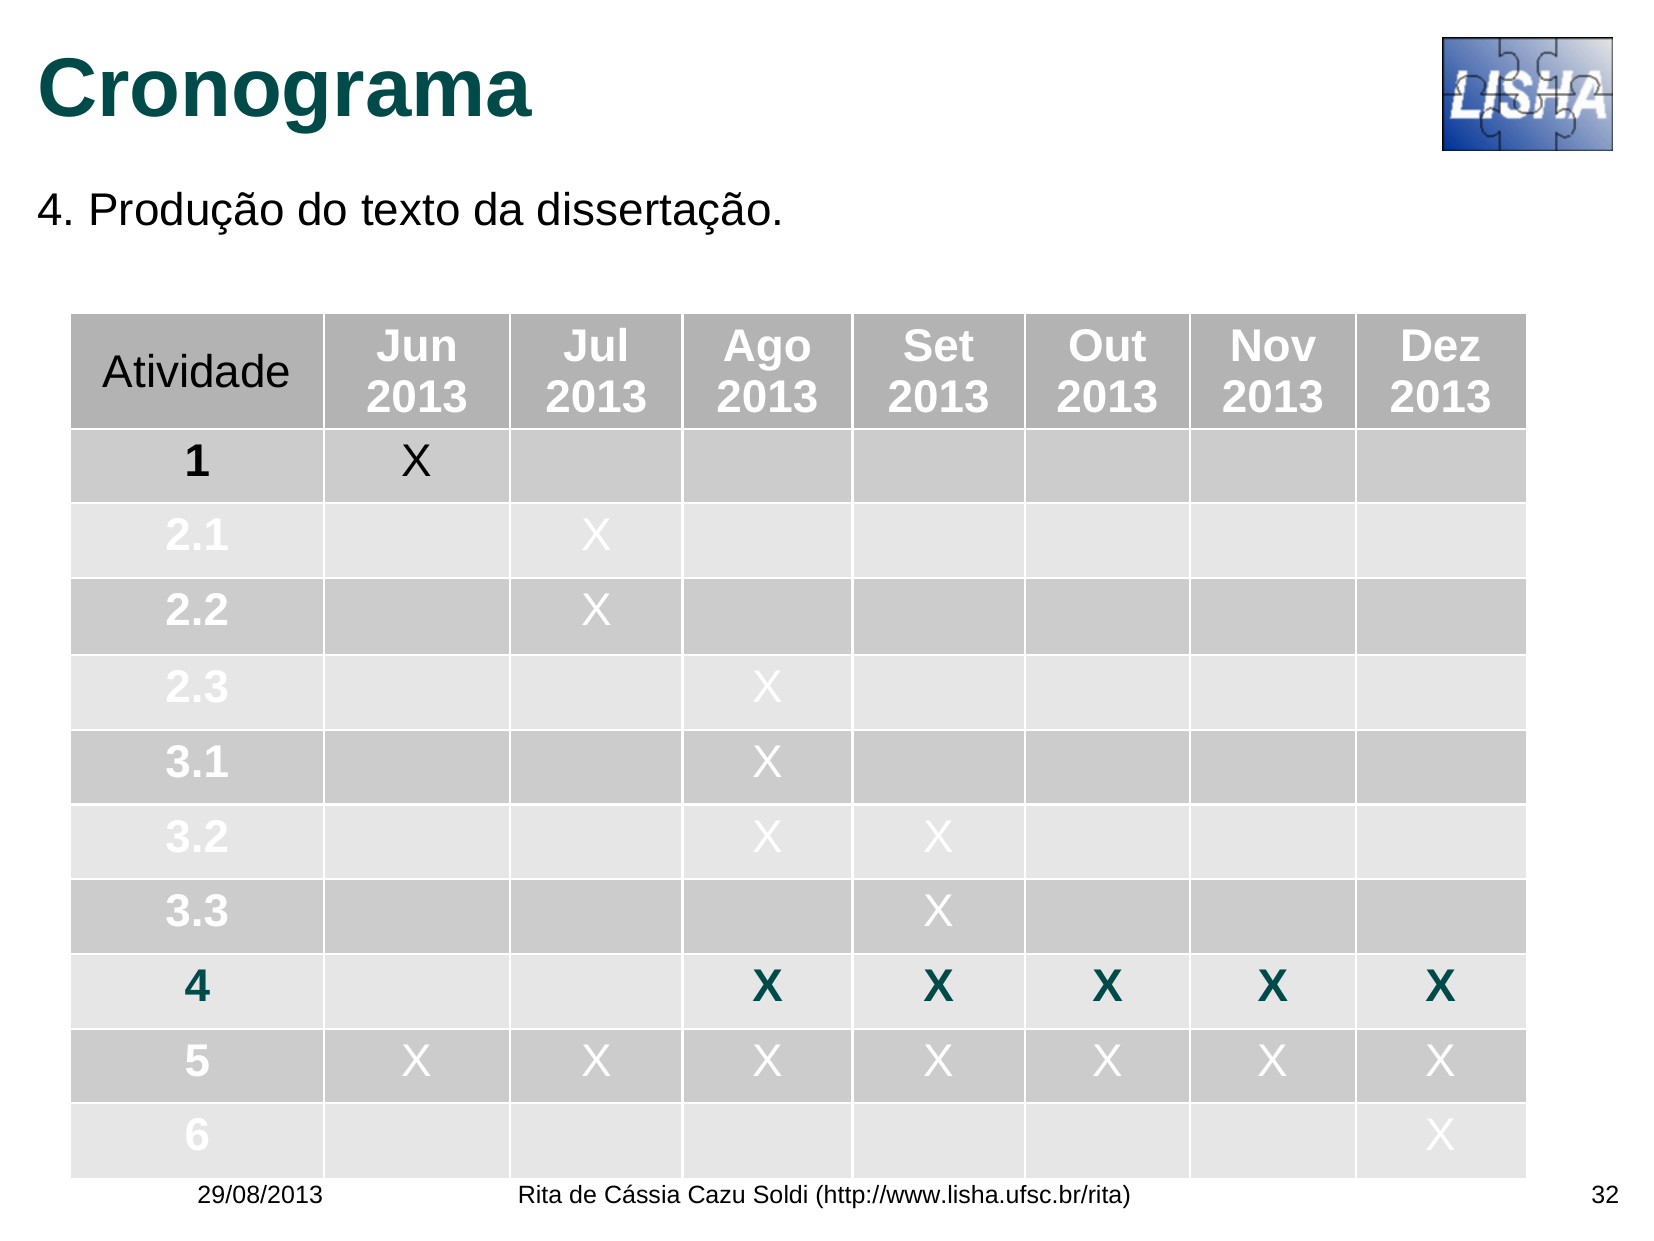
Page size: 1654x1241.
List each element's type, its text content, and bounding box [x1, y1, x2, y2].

table_cell X [854, 955, 1024, 1028]
table_cell [854, 1104, 1024, 1178]
table_cell [511, 1104, 681, 1178]
table_cell [325, 806, 509, 878]
table_cell [511, 806, 681, 878]
table_cell X [1191, 1030, 1355, 1102]
table_cell X [854, 880, 1024, 953]
table_cell [684, 579, 851, 654]
table_cell [1026, 1104, 1189, 1178]
table_cell [1026, 504, 1189, 577]
picture [1442, 37, 1613, 151]
table_cell 3.1 [71, 731, 323, 803]
table_cell [511, 731, 681, 803]
table_cell [1026, 430, 1189, 502]
table_cell 2.2 [71, 579, 323, 654]
table_cell 3.3 [71, 880, 323, 953]
table_cell X [511, 579, 681, 654]
table_cell [511, 880, 681, 953]
table_cell 5 [71, 1030, 323, 1102]
table_cell [854, 656, 1024, 729]
table_cell 2.3 [71, 656, 323, 729]
table_cell X [325, 430, 509, 502]
table_cell 3.2 [71, 806, 323, 878]
table_cell [684, 1104, 851, 1178]
table_cell X [1357, 1030, 1526, 1102]
table_cell [1191, 579, 1355, 654]
table_cell X [854, 806, 1024, 878]
table_cell [1191, 504, 1355, 577]
list 4. Produção do texto da dissertação. [37, 183, 1613, 296]
table_cell [684, 430, 851, 502]
table_cell [511, 656, 681, 729]
table_cell [1026, 806, 1189, 878]
table_cell [1357, 731, 1526, 803]
table_cell X [1026, 955, 1189, 1028]
table_cell X [511, 504, 681, 577]
title Cronograma [37, 37, 1426, 151]
table_cell [1191, 880, 1355, 953]
table_header Jun 2013 [325, 314, 509, 428]
table_header Set 2013 [854, 314, 1024, 428]
table_cell [1357, 430, 1526, 502]
table_cell [1191, 430, 1355, 502]
table_cell [854, 430, 1024, 502]
table_cell X [684, 731, 851, 803]
table_cell [511, 955, 681, 1028]
table_cell X [1026, 1030, 1189, 1102]
table_cell [325, 880, 509, 953]
table_cell [854, 504, 1024, 577]
table_cell [1191, 806, 1355, 878]
table_cell 4 [71, 955, 323, 1028]
table_cell [325, 579, 509, 654]
table_cell [1026, 731, 1189, 803]
table_cell [325, 731, 509, 803]
table_cell [1357, 806, 1526, 878]
table_cell [1026, 880, 1189, 953]
table_cell 2.1 [71, 504, 323, 577]
table_cell 1 [71, 430, 323, 502]
table_cell [325, 1104, 509, 1178]
table_cell [1357, 504, 1526, 577]
table_cell [1357, 579, 1526, 654]
table_cell X [684, 806, 851, 878]
table_cell [1191, 656, 1355, 729]
table_cell [854, 731, 1024, 803]
table_cell [1357, 656, 1526, 729]
table_header Nov 2013 [1191, 314, 1355, 428]
table_header Out 2013 [1026, 314, 1189, 428]
table_cell [854, 579, 1024, 654]
table_cell [684, 504, 851, 577]
table_cell X [1191, 955, 1355, 1028]
table_cell X [684, 955, 851, 1028]
table_cell [1357, 880, 1526, 953]
table_cell X [325, 1030, 509, 1102]
table_cell 6 [71, 1104, 323, 1178]
table_cell [1026, 656, 1189, 729]
table_cell X [1357, 955, 1526, 1028]
table_cell [1191, 731, 1355, 803]
table_cell [325, 504, 509, 577]
table_cell X [1357, 1104, 1526, 1178]
table_cell [1191, 1104, 1355, 1178]
table_header Atividade [71, 314, 323, 428]
table_cell X [854, 1030, 1024, 1102]
table_cell [325, 656, 509, 729]
table_cell [511, 430, 681, 502]
table_header Jul 2013 [511, 314, 681, 428]
table_cell [1026, 579, 1189, 654]
table_cell X [511, 1030, 681, 1102]
table_cell [684, 880, 851, 953]
table_header Dez 2013 [1357, 314, 1526, 428]
table_header Ago 2013 [684, 314, 851, 428]
table_cell X [684, 1030, 851, 1102]
table_cell X [684, 656, 851, 729]
table_cell [325, 955, 509, 1028]
